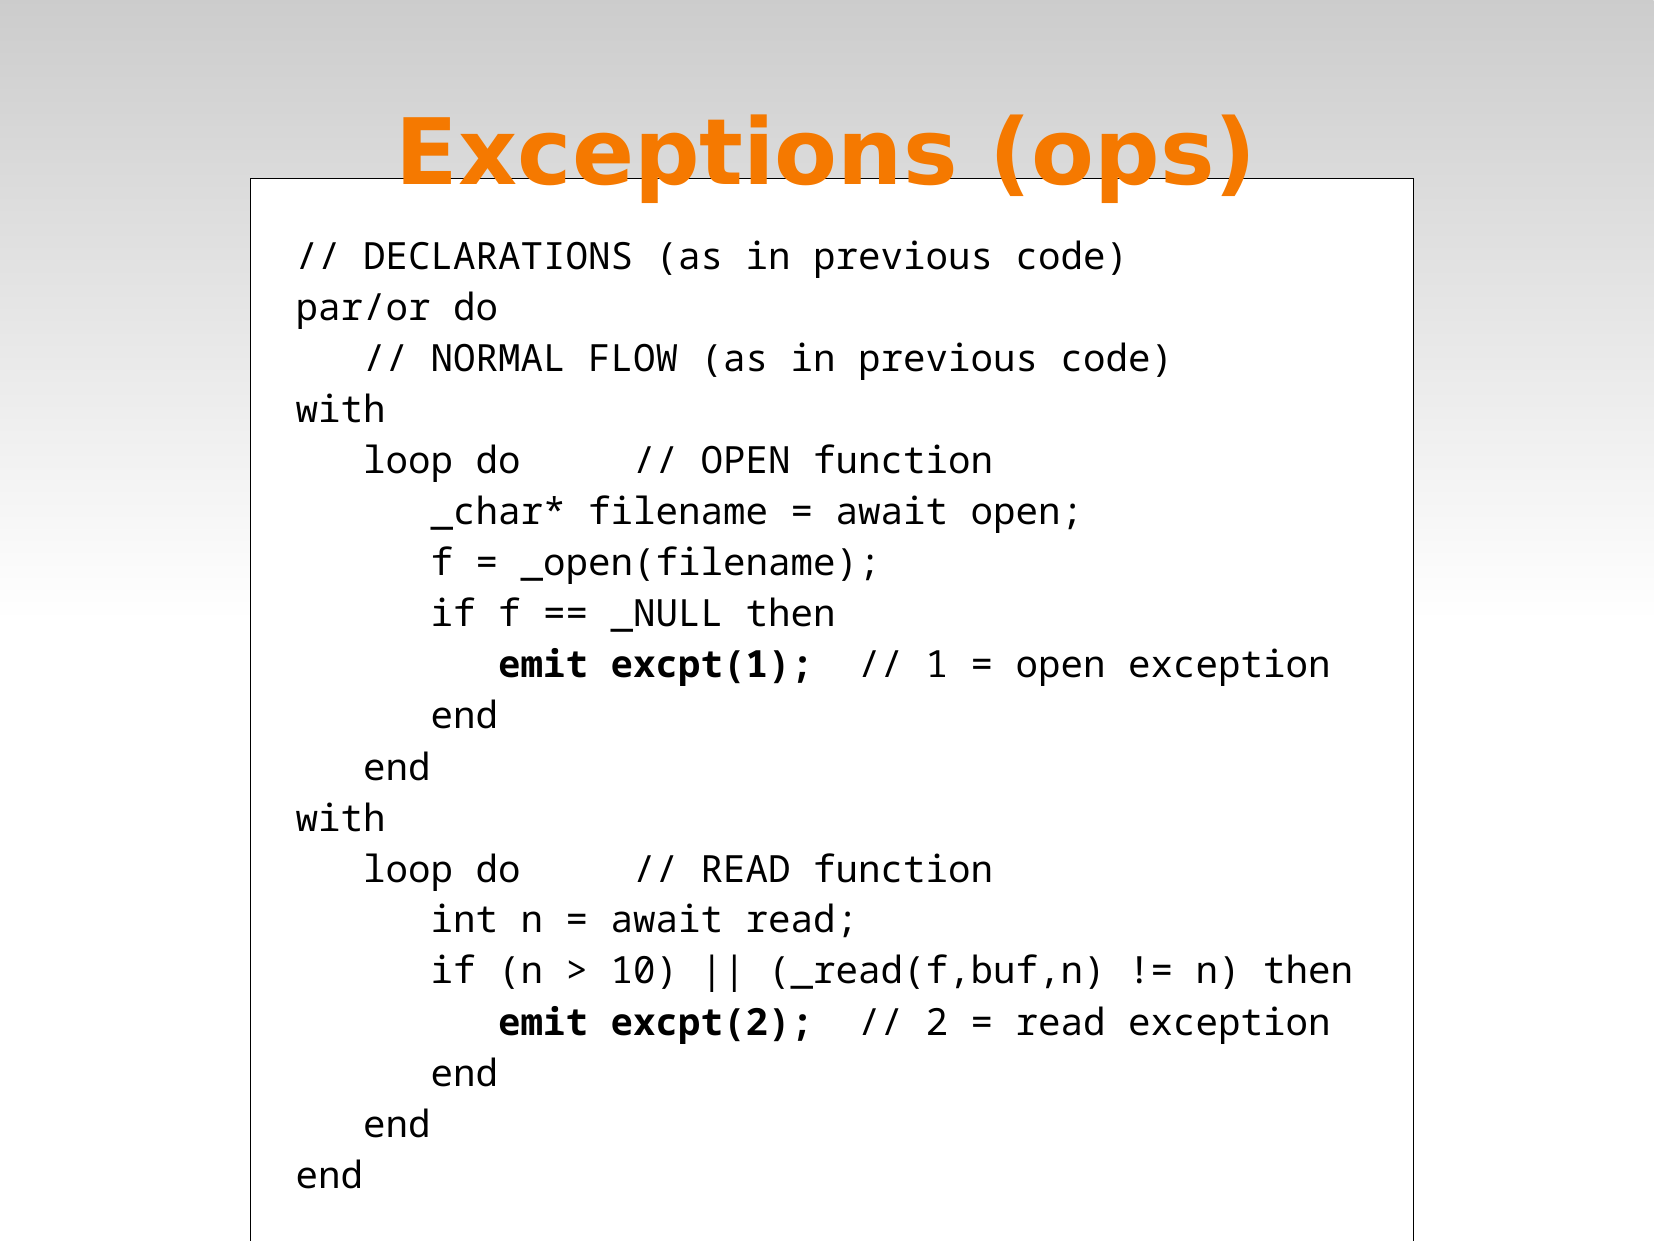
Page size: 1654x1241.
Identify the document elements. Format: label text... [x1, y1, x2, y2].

subtitle // DECLARATIONS (as in previous code) par/or do // NORMAL FLOW (as in previous code) with loop do // OPEN function _char* filename = await open; f = _open(filename); if f == _NULL then emit excpt(1); // 1 = open exception end end with loop do // READ function int n = await read; if (n > 10) || (_read(f,buf,n) != n) then emit excpt(2); // 2 = read exception end end end [250, 257, 1414, 1173]
title Exceptions (ops) [82, 49, 1571, 257]
